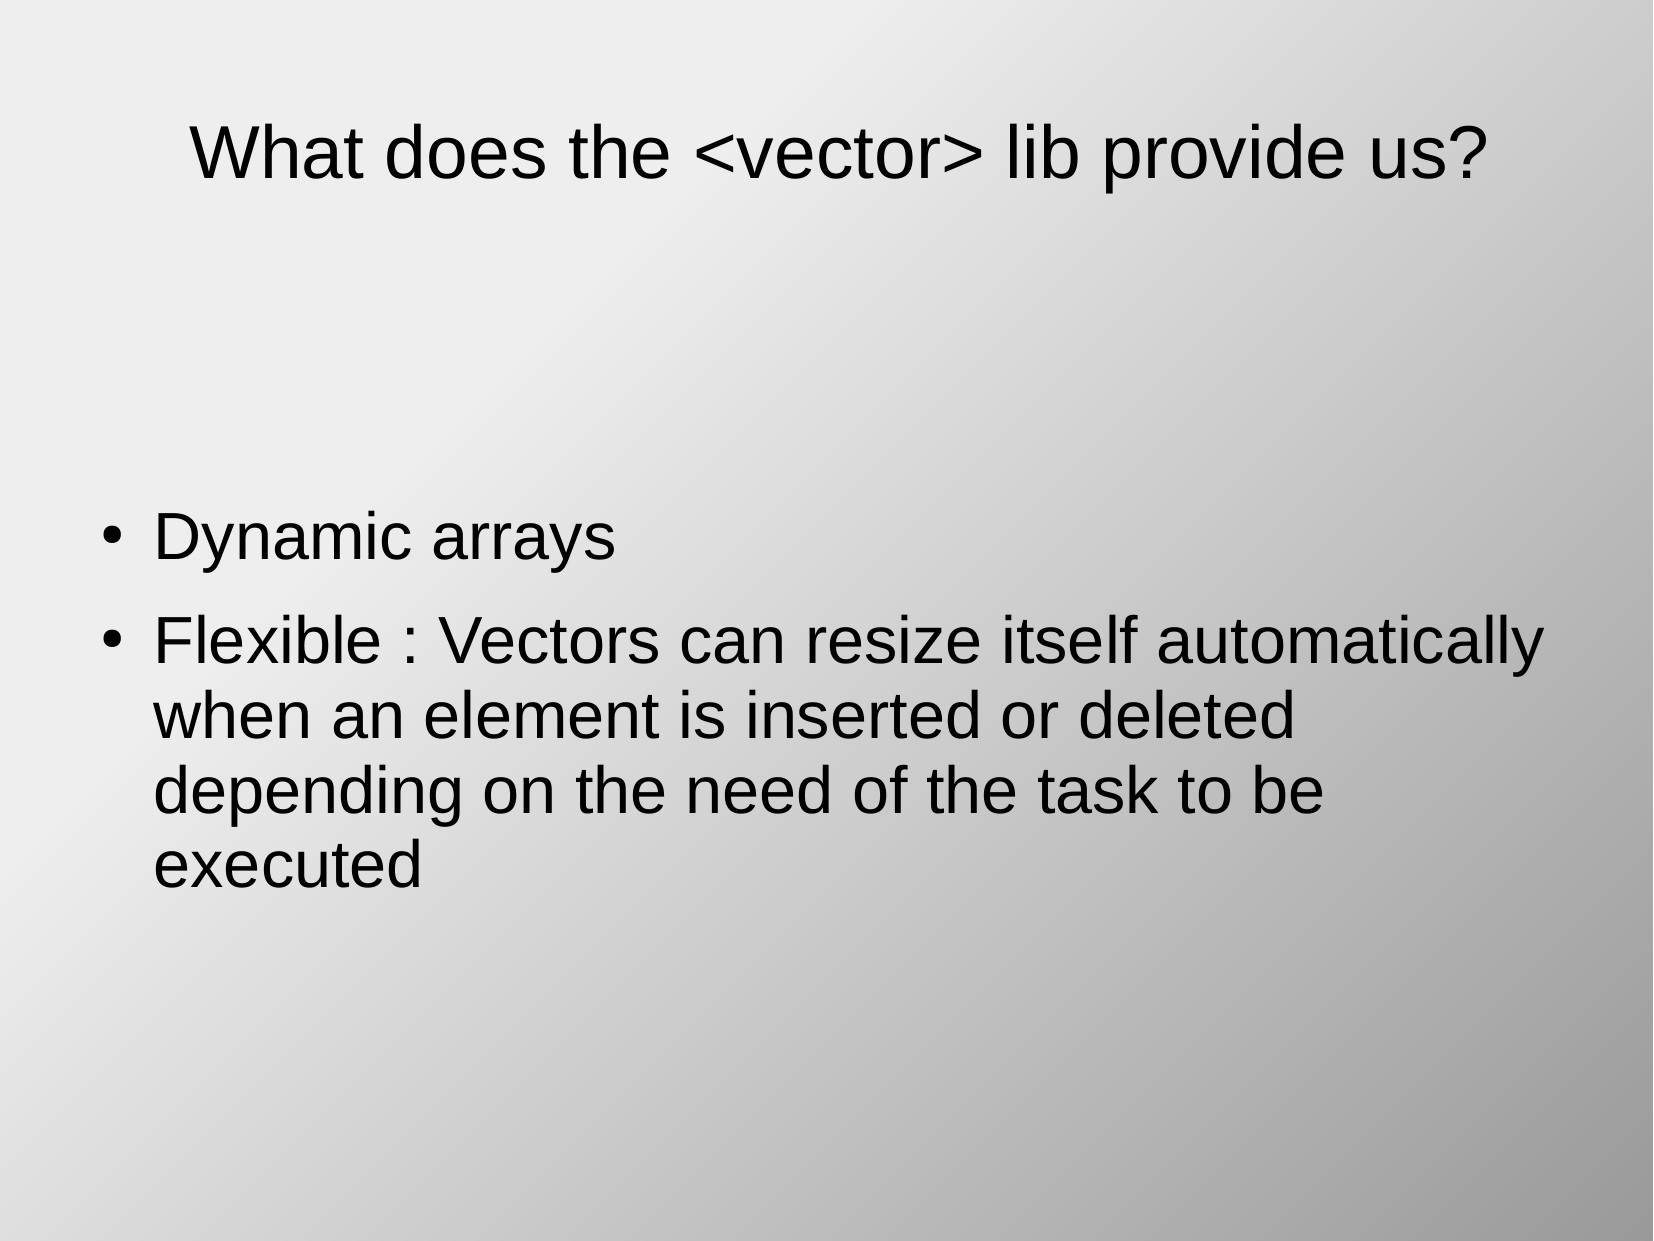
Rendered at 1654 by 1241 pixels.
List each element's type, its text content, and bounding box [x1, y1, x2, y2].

list Dynamic arrays Flexible : Vectors can resize itself automatically when an element is inserted or deleted depending on the need of the task to be executed [82, 290, 1571, 1010]
title What does the <vector> lib provide us? [82, 49, 1571, 257]
